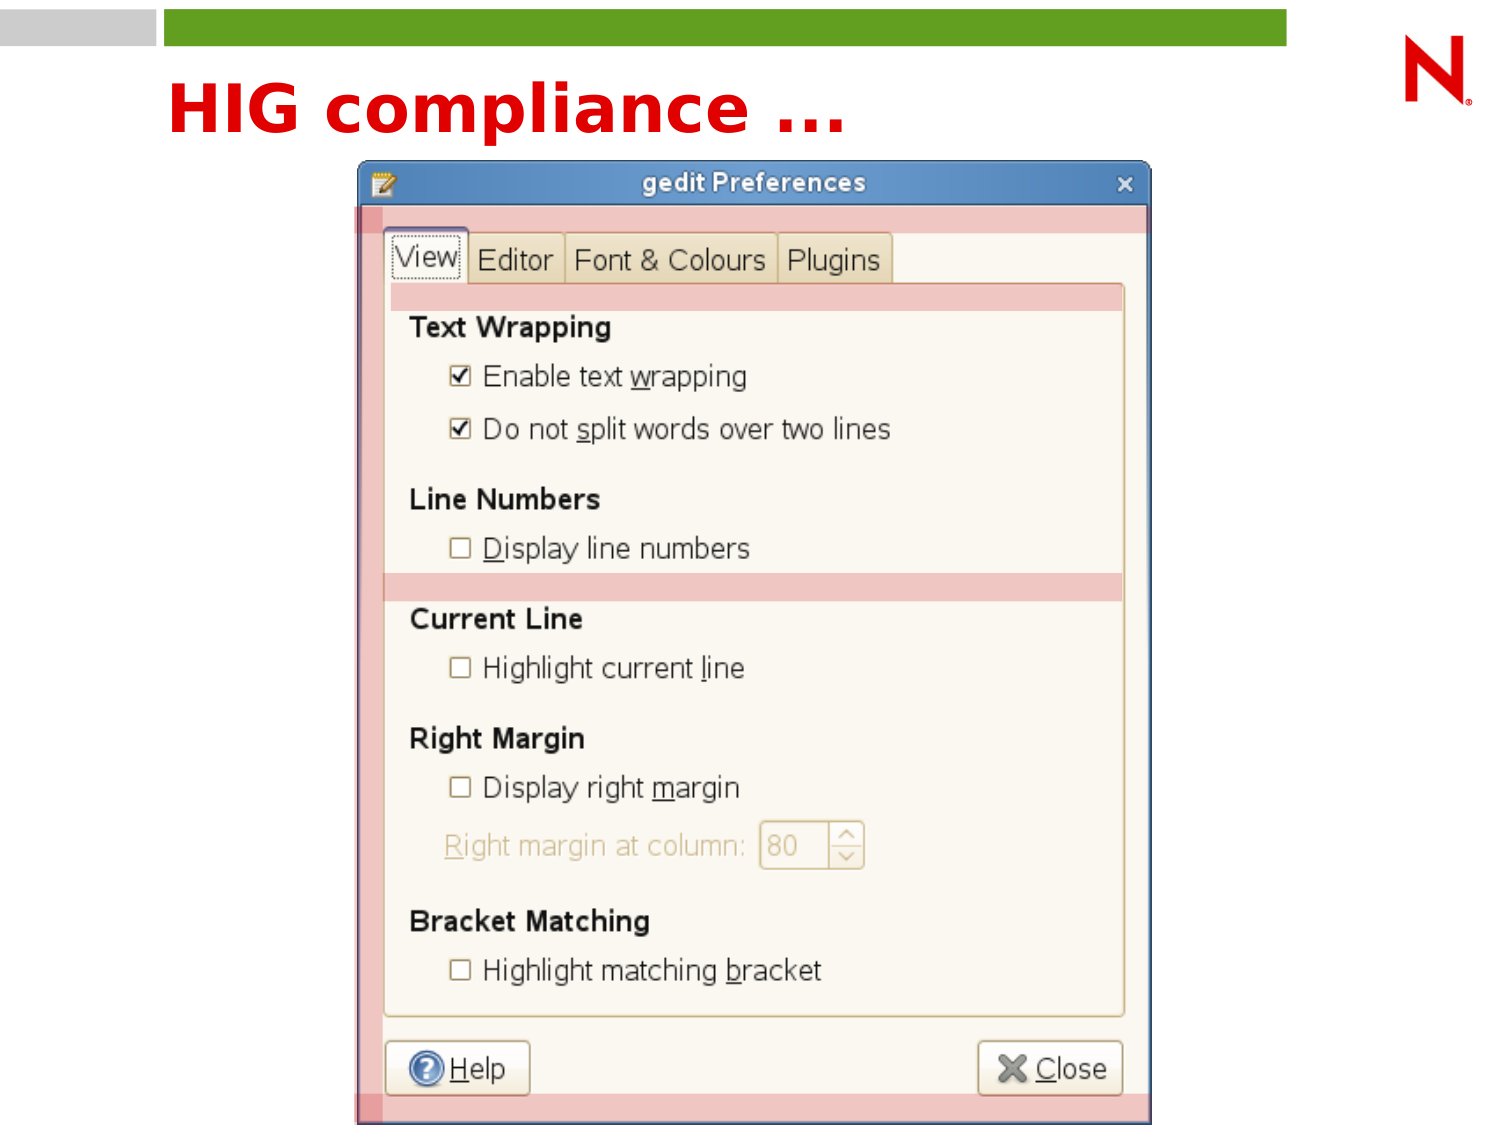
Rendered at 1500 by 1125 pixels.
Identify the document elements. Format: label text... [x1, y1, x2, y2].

title HIG compliance ... [166, 29, 1388, 193]
picture [357, 160, 1152, 206]
text_box [390, 282, 1123, 311]
text_box [354, 206, 1152, 1125]
picture [383, 234, 1152, 1093]
picture [1403, 32, 1473, 107]
